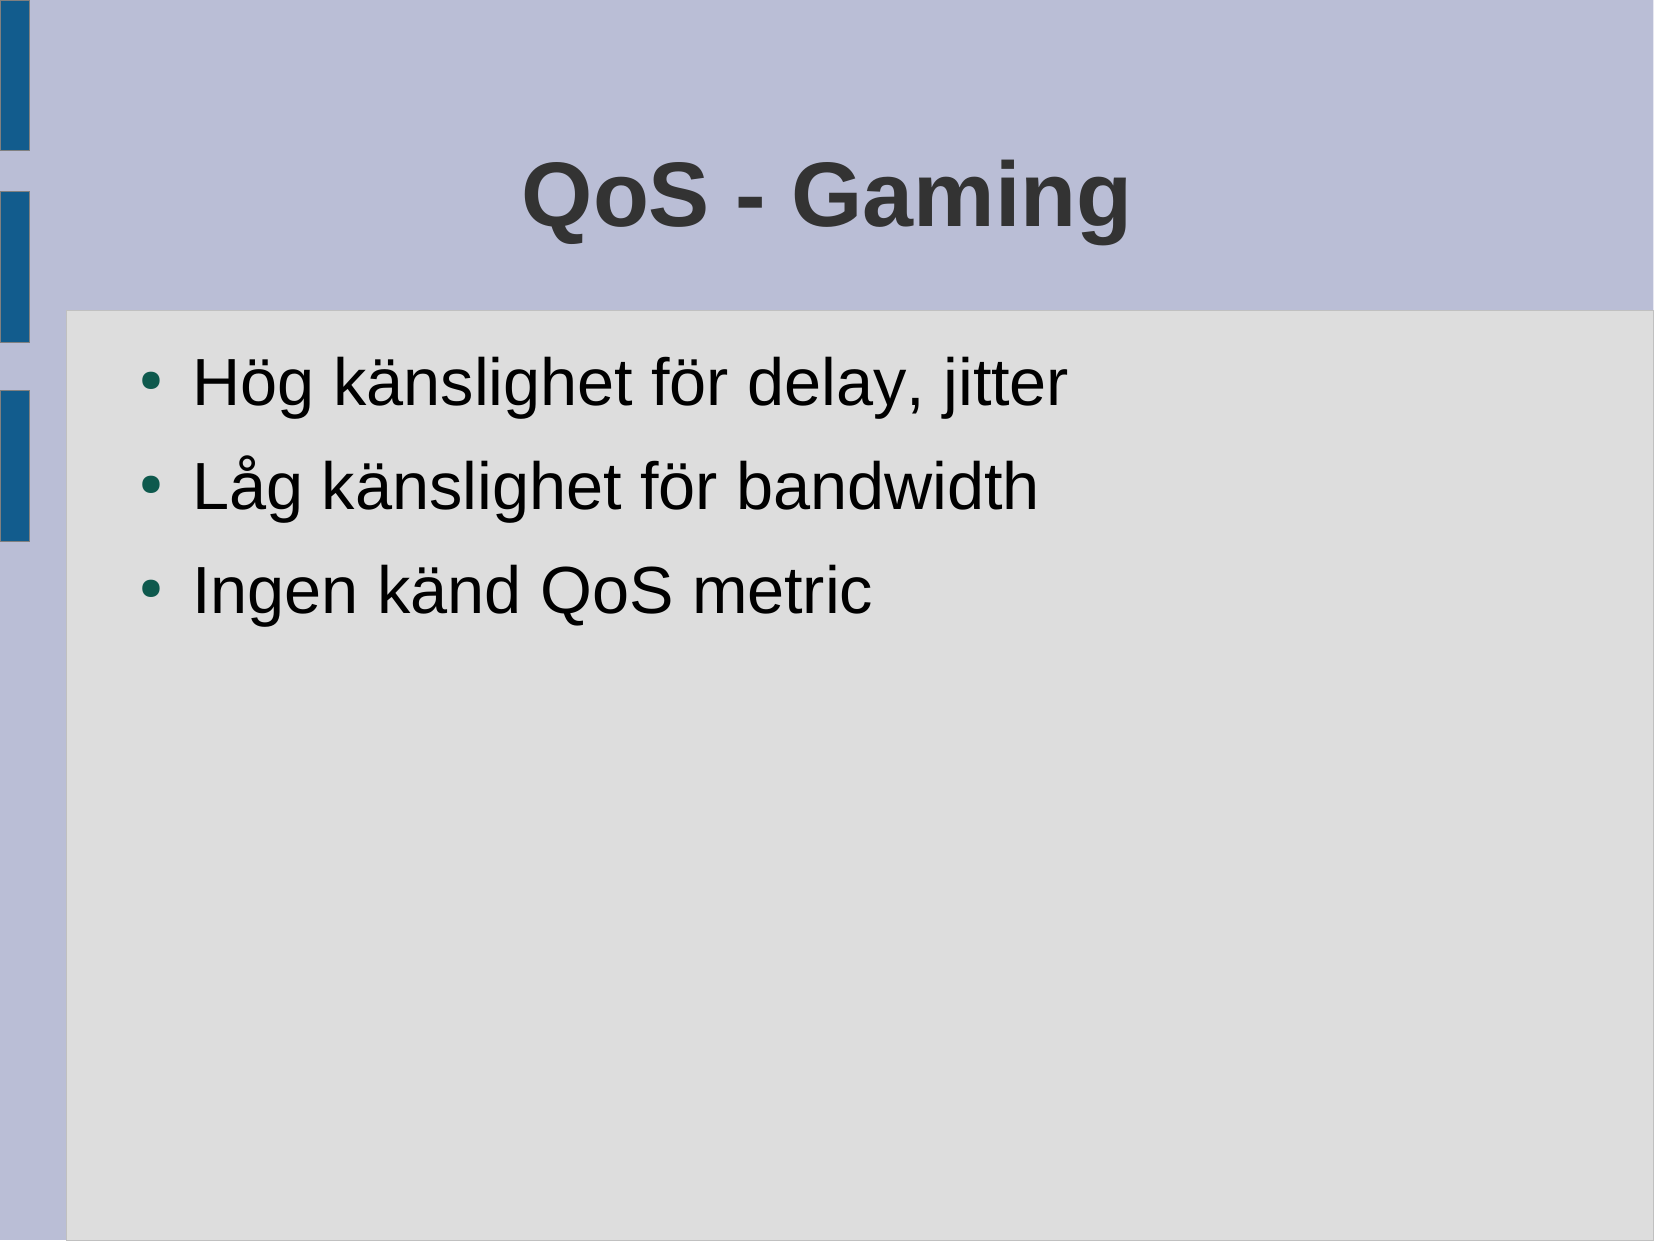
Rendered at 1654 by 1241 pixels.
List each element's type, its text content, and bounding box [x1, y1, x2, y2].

title QoS - Gaming [121, 91, 1534, 299]
list Hög känslighet för delay, jitter Låg känslighet för bandwidth Ingen känd QoS metric [121, 344, 1534, 1127]
